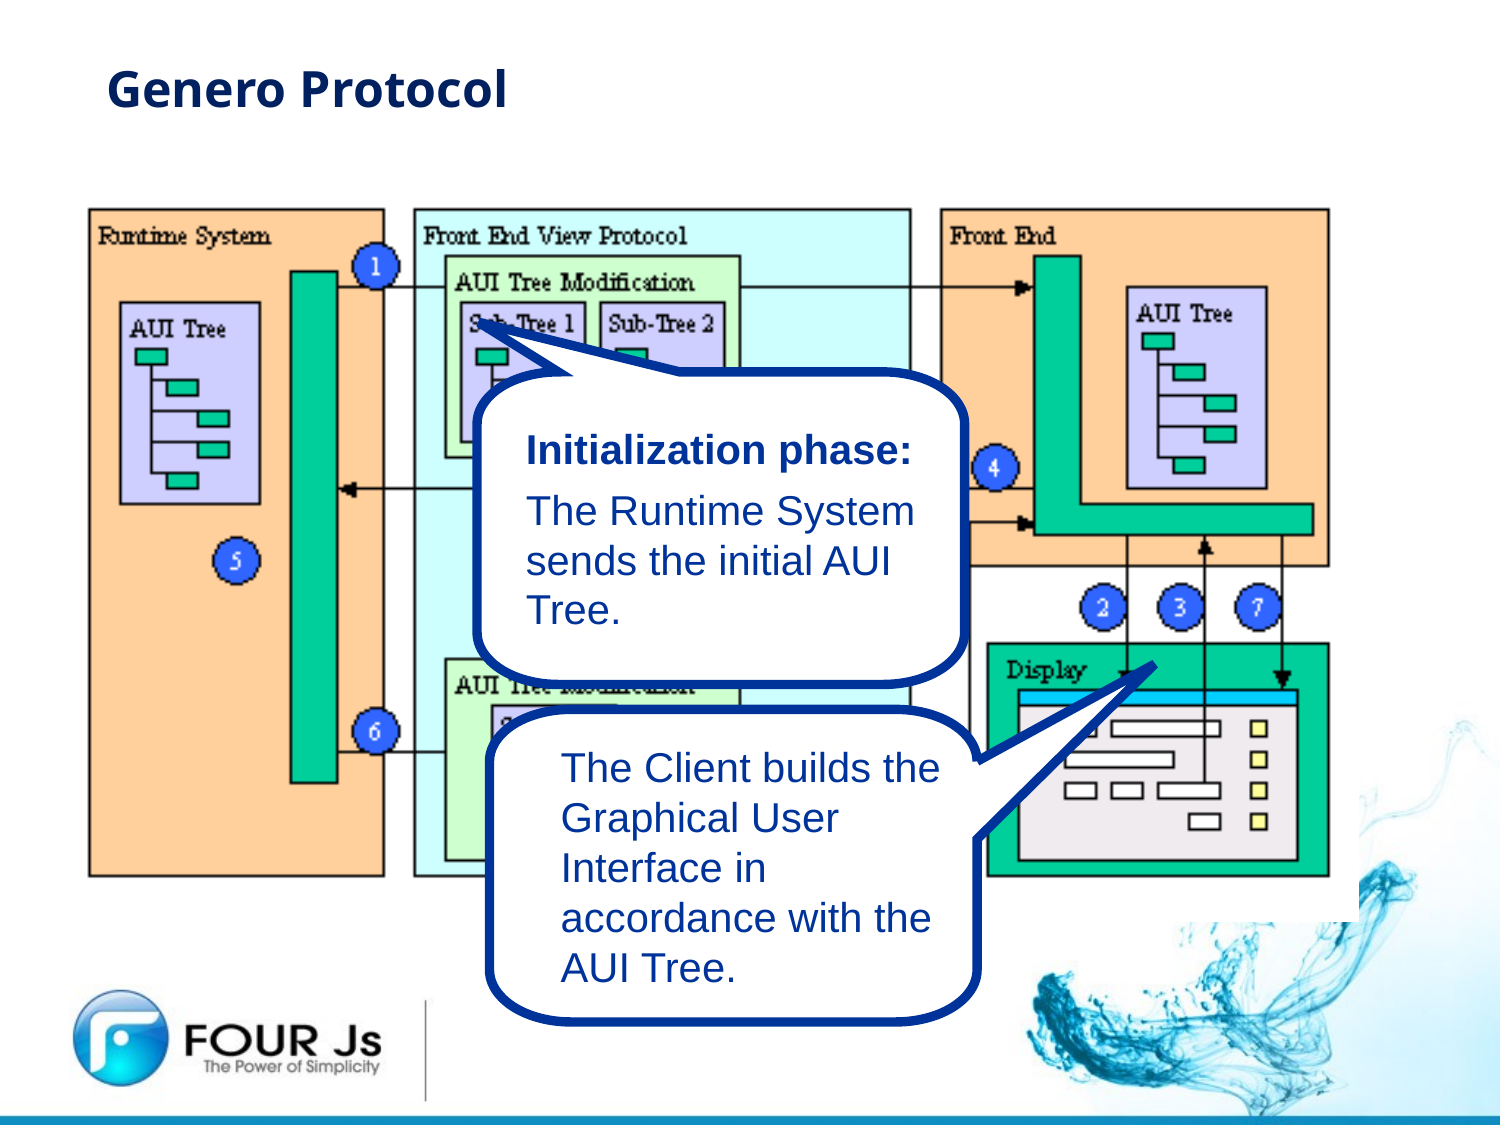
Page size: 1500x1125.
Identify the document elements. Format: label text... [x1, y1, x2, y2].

title Genero Protocol [106, 35, 1388, 142]
picture [0, 0, 1500, 1122]
text_box The Client builds the Graphical User Interface in accordance with the AUI Tree. [489, 664, 1155, 1022]
text_box Initialization phase: The Runtime System sends the initial AUI Tree. [477, 322, 965, 685]
